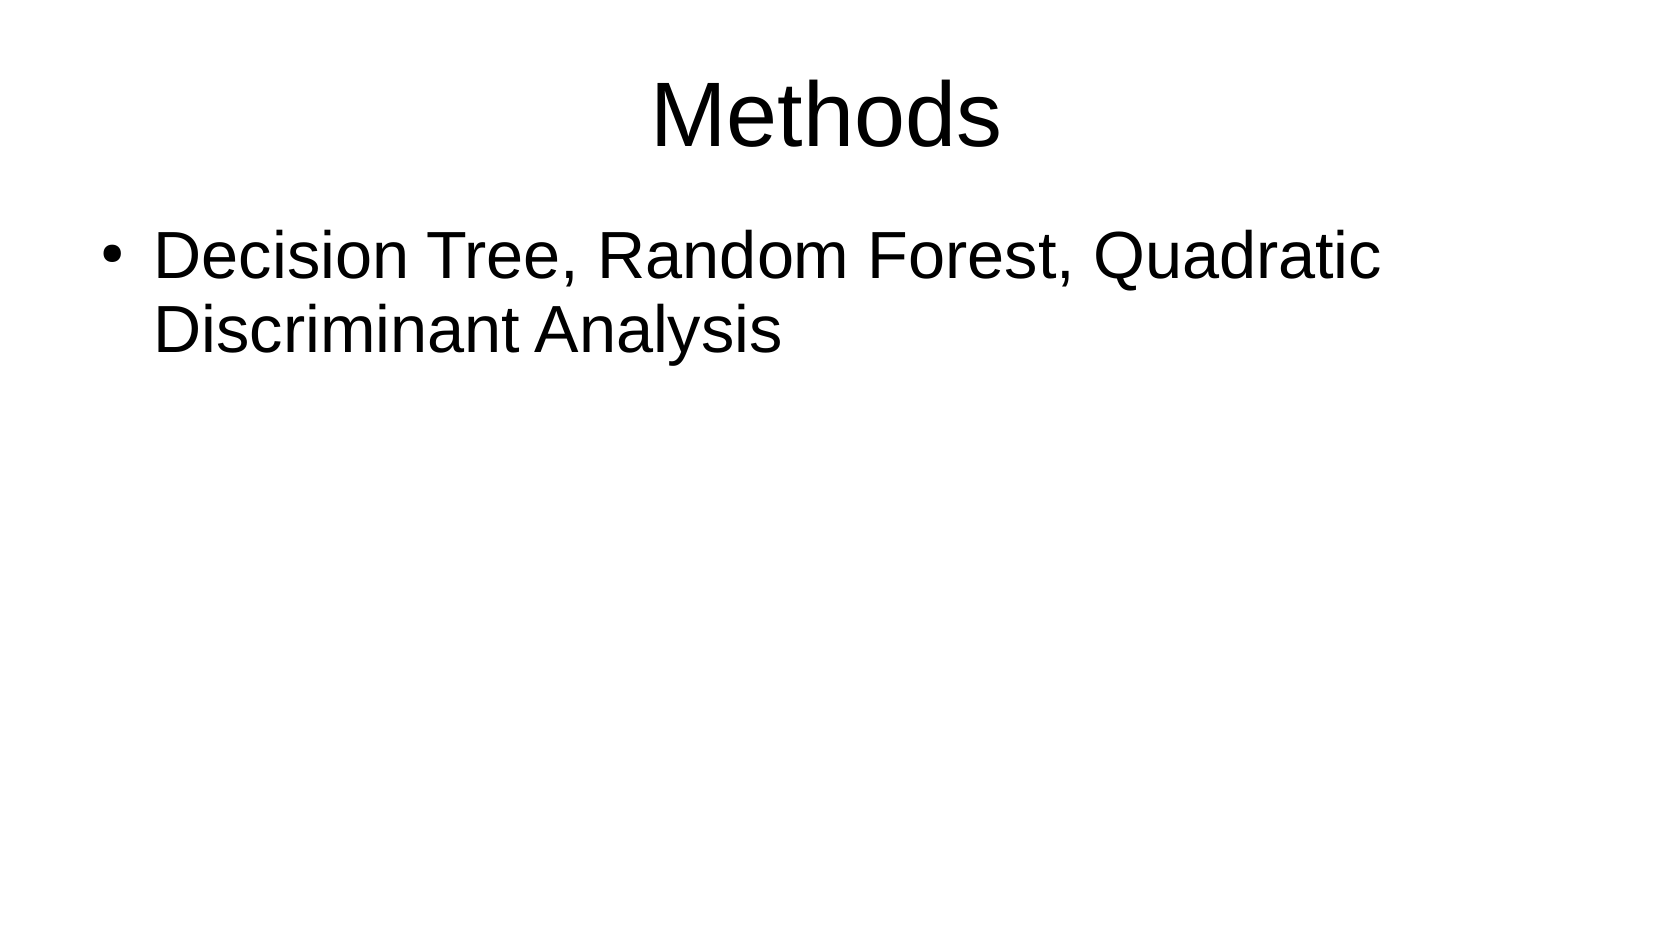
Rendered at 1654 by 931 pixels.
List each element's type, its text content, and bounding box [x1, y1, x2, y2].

list Decision Tree, Random Forest, Quadratic Discriminant Analysis [82, 217, 1571, 758]
title Methods [82, 37, 1571, 193]
